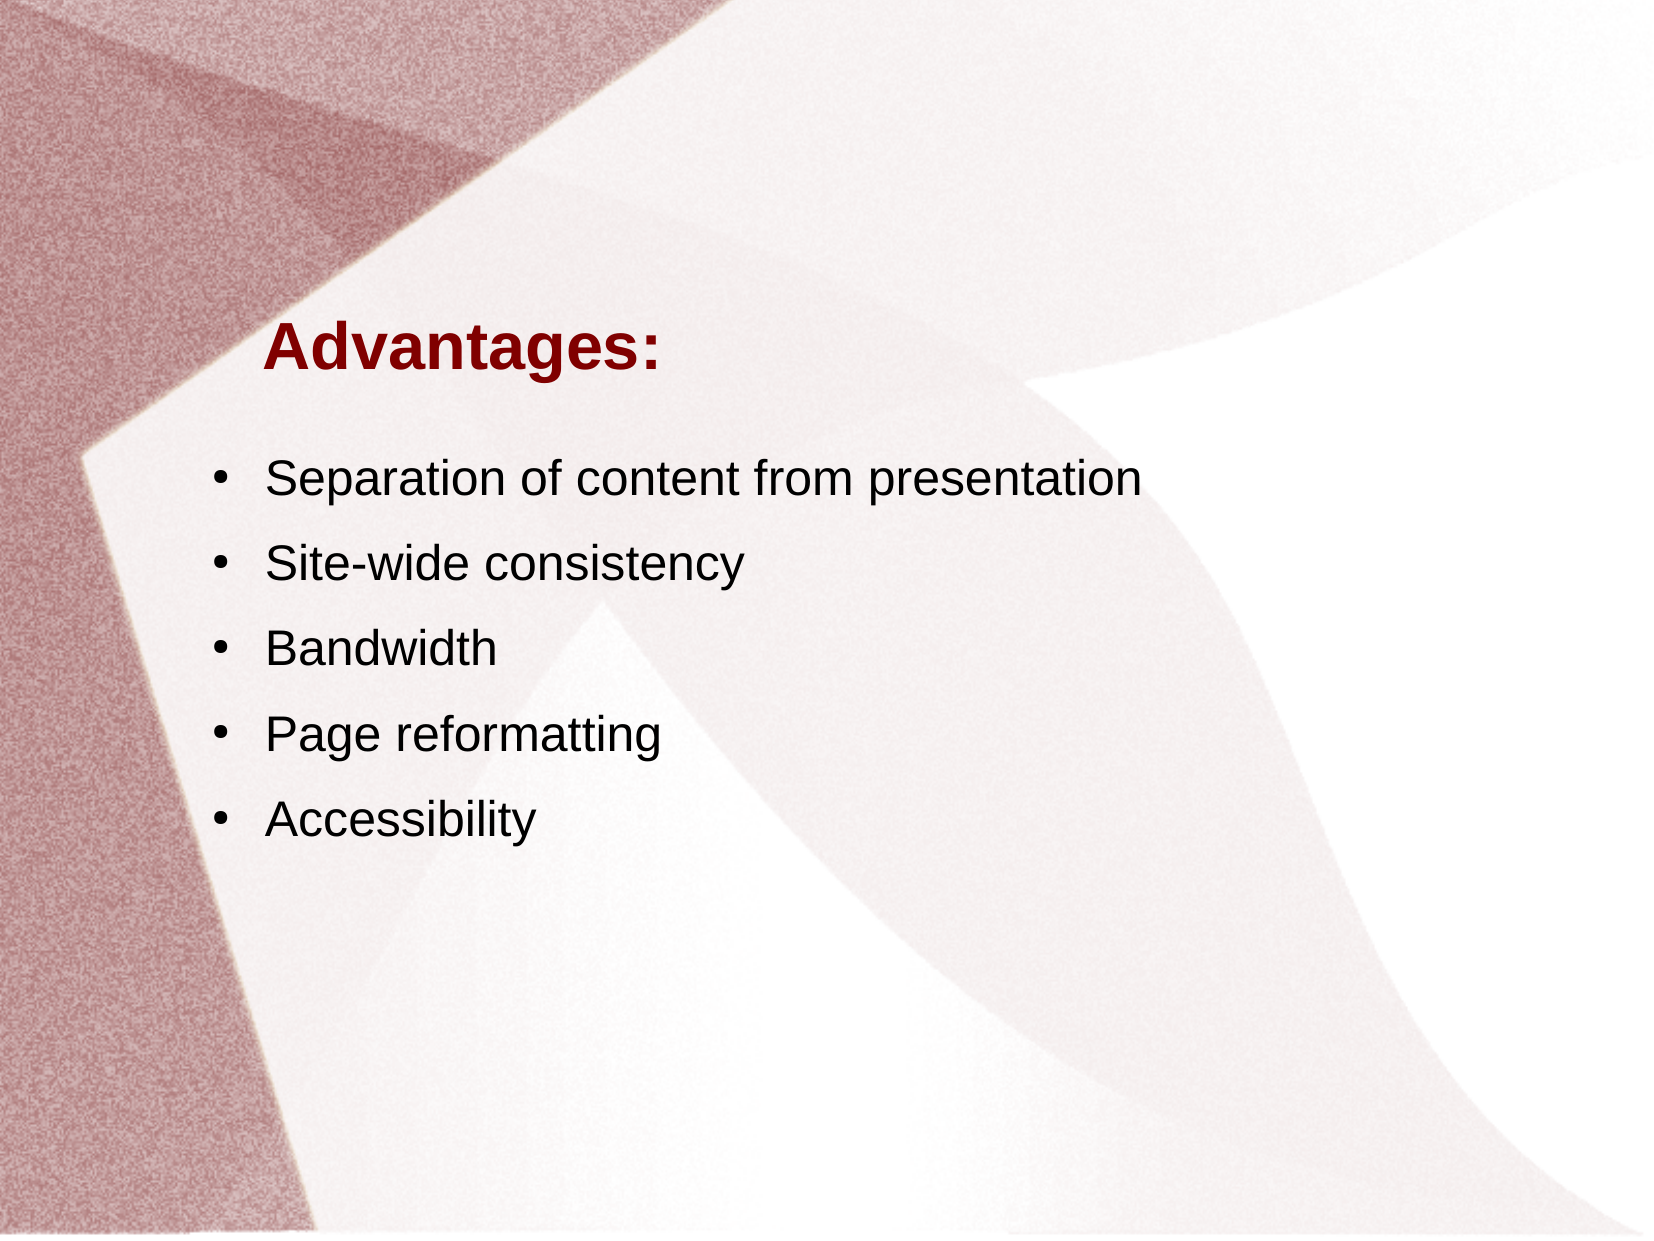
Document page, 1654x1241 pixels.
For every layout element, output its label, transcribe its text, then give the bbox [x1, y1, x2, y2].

title Advantages: [262, 242, 1273, 450]
list Separation of content from presentation Site-wide consistency Bandwidth Page reformatting Accessibility [194, 450, 1576, 1232]
picture [0, 0, 1654, 1241]
